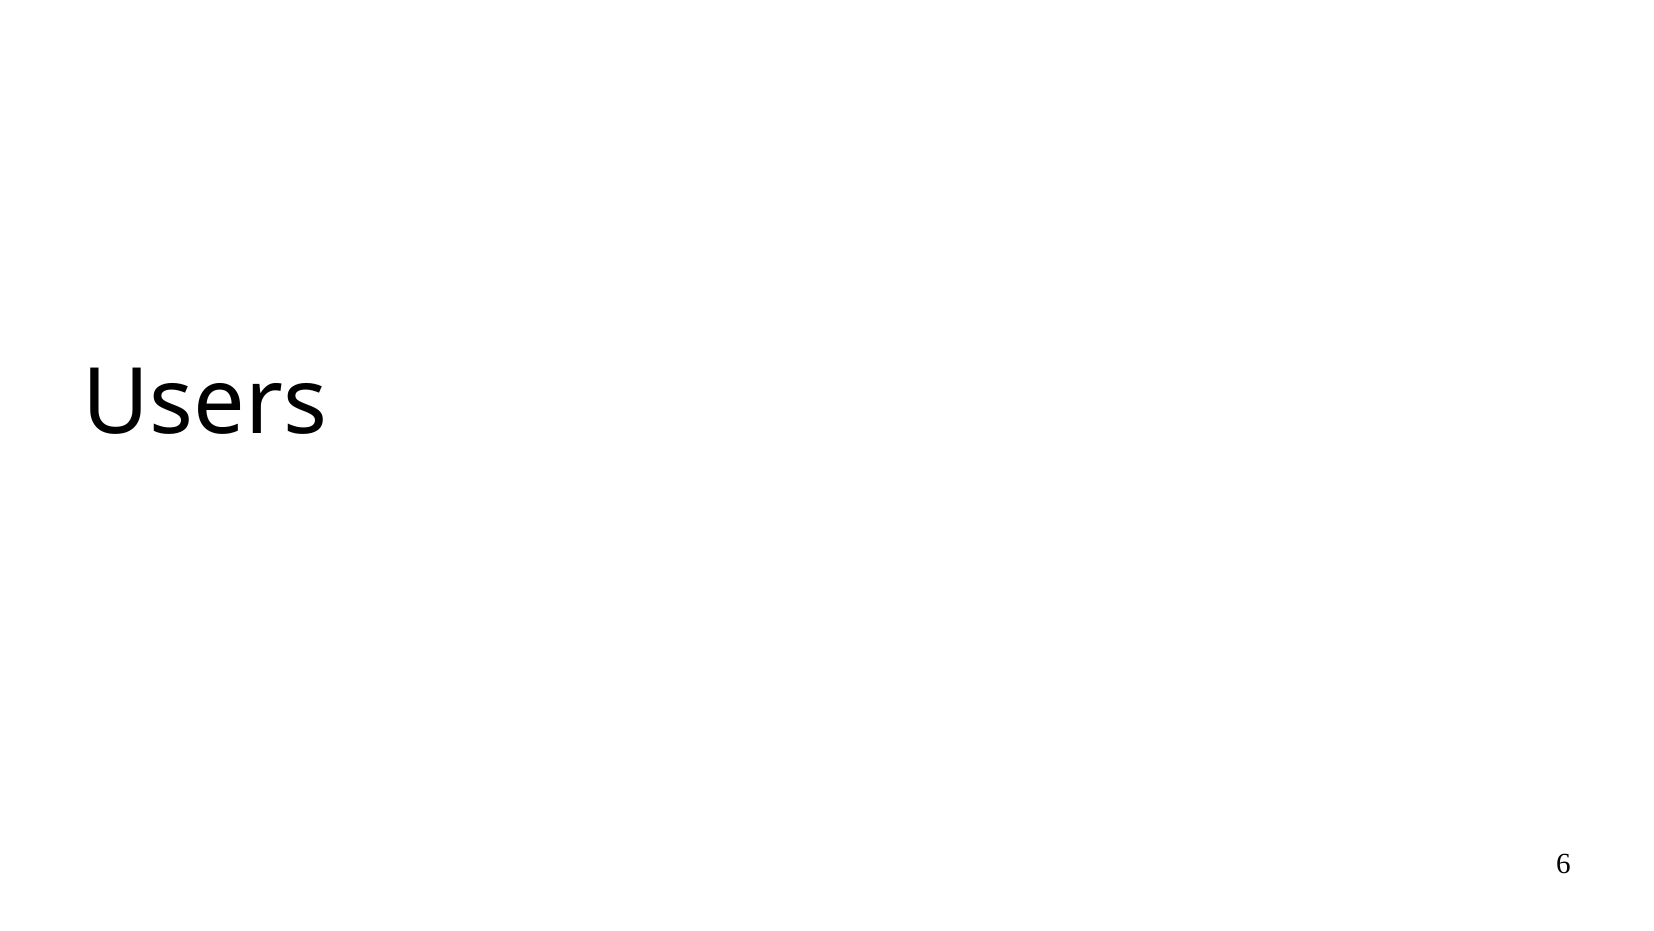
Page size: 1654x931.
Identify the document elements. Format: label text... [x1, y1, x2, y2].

title Users [82, 320, 1571, 476]
